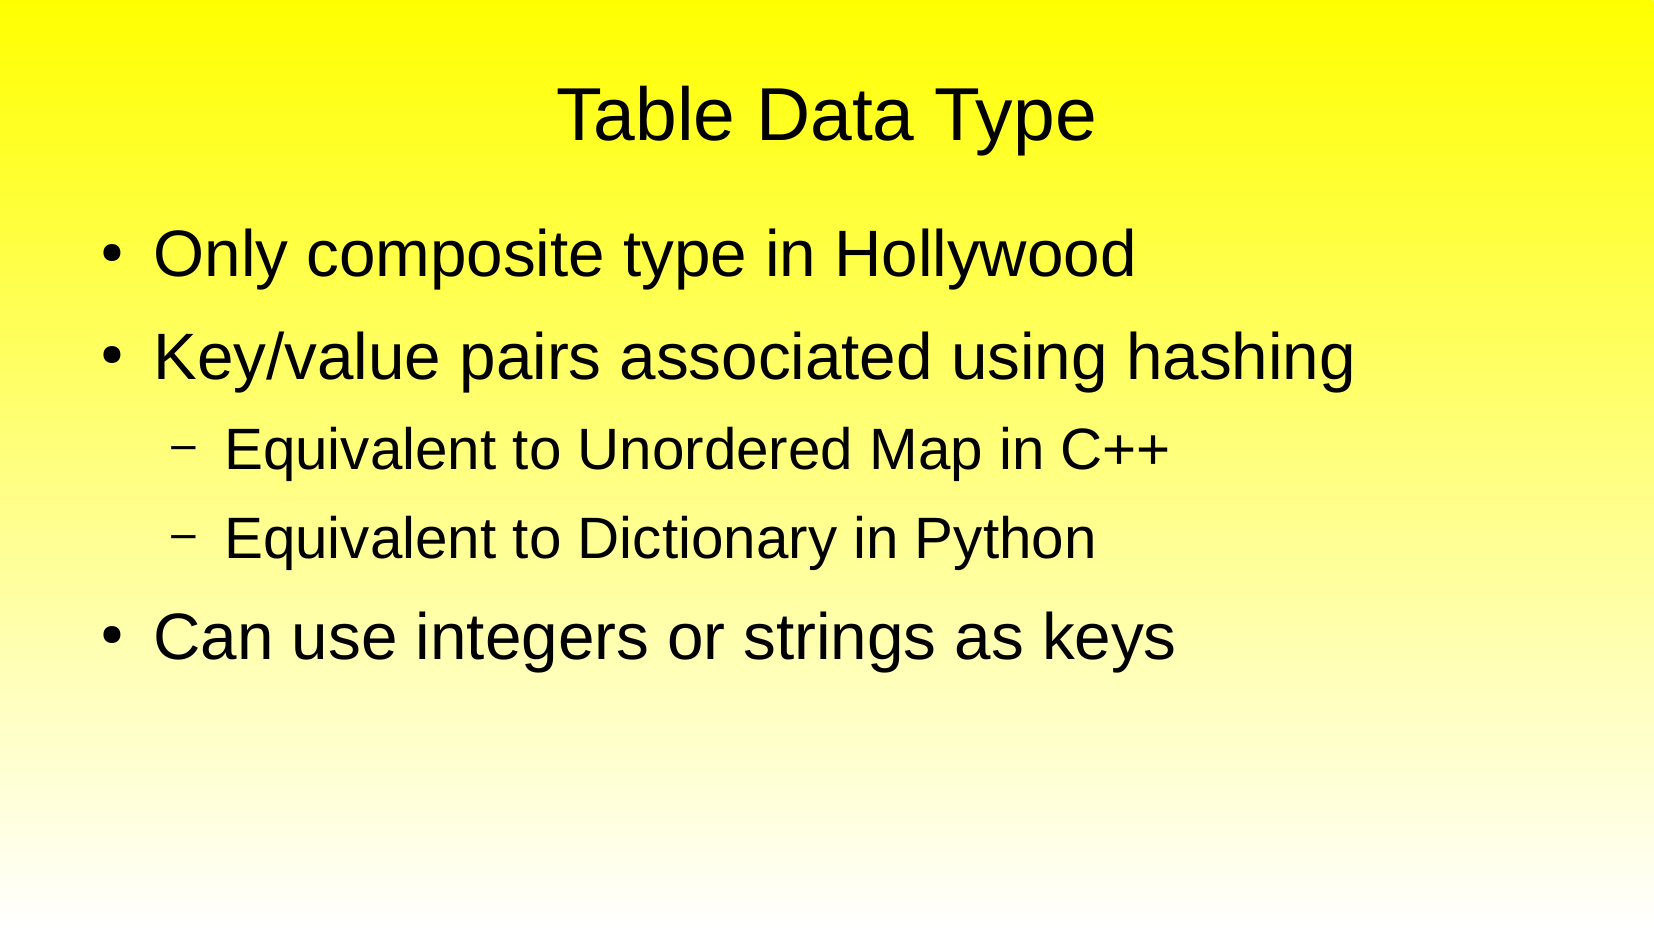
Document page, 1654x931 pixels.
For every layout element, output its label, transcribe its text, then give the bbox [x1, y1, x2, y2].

list Only composite type in Hollywood Key/value pairs associated using hashing Equivalent to Unordered Map in C++ Equivalent to Dictionary in Python Can use integers or strings as keys [82, 217, 1571, 757]
title Table Data Type [82, 37, 1571, 193]
